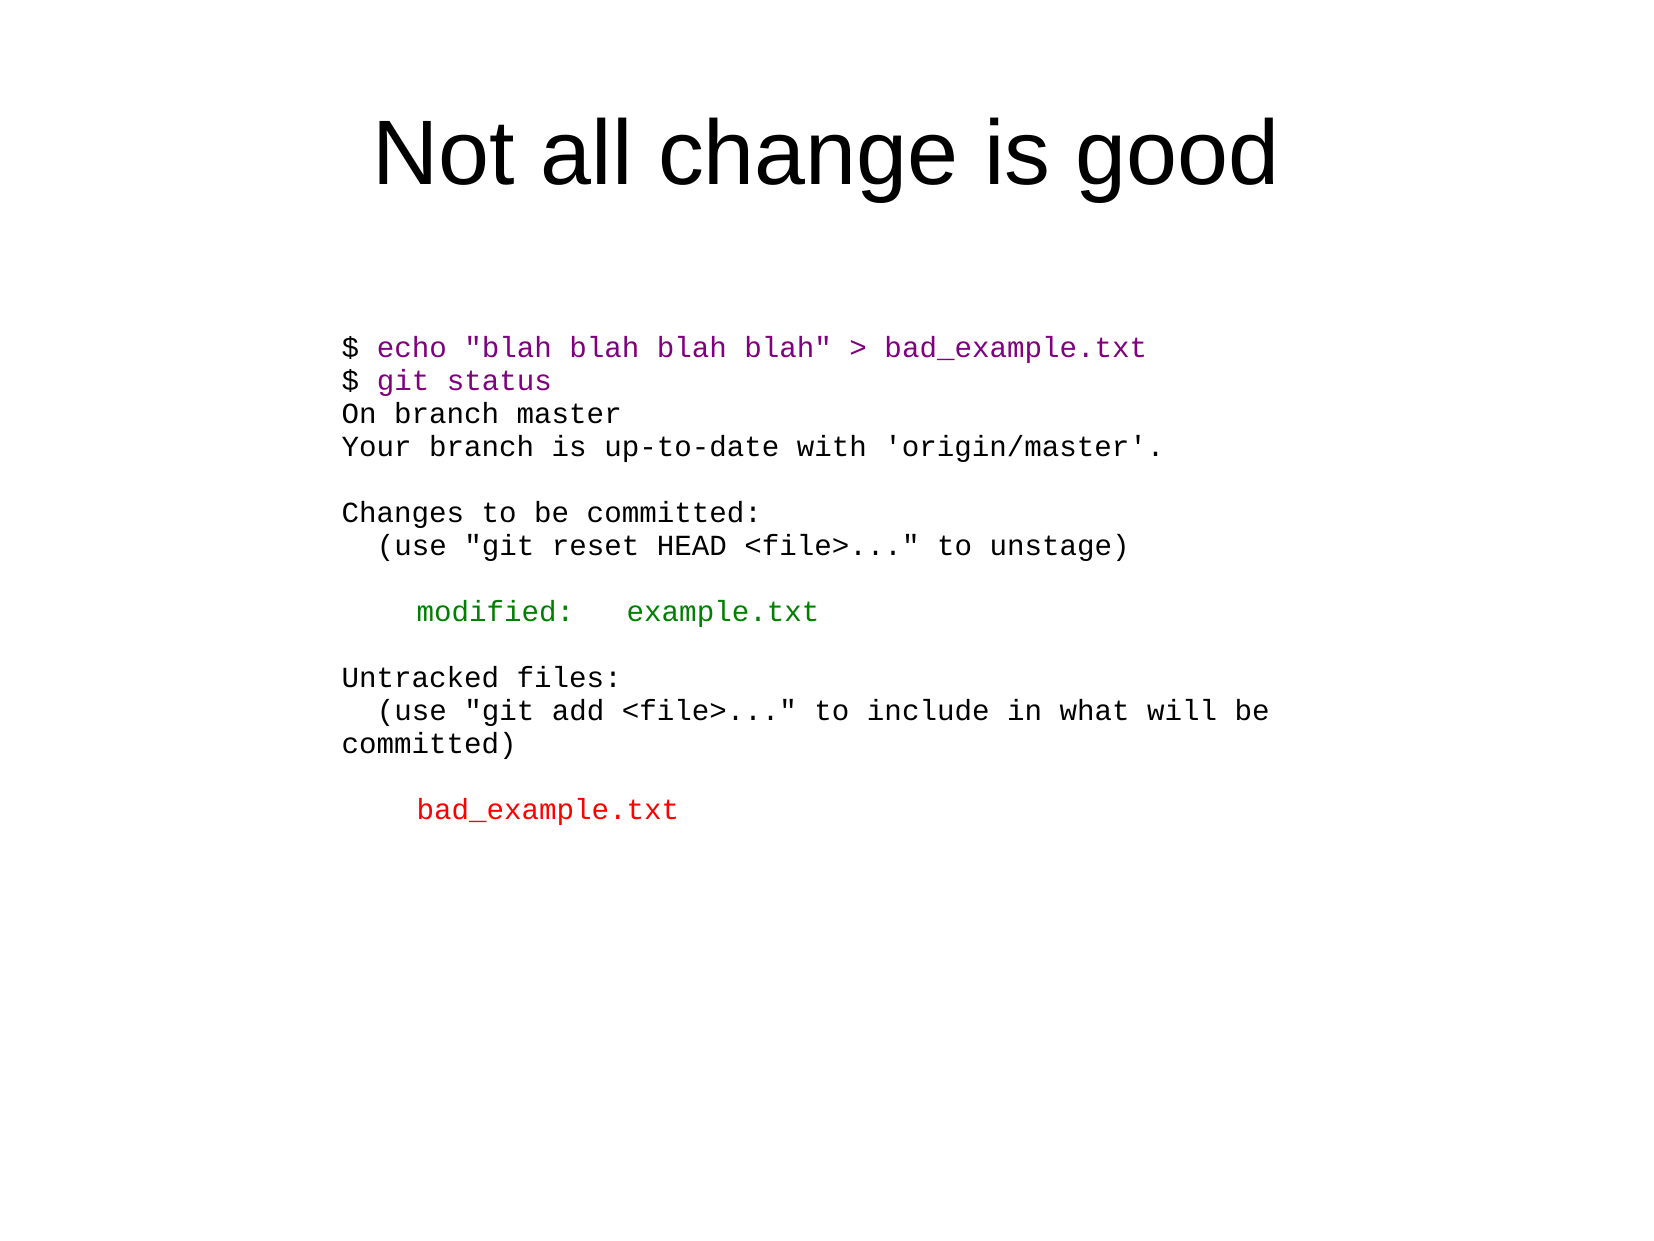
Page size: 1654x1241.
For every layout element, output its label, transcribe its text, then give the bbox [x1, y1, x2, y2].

text_box $ echo "blah blah blah blah" > bad_example.txt $ git status On branch master Your branch is up-to-date with 'origin/master'. Changes to be committed: (use "git reset HEAD <file>..." to unstage) modified: example.txt Untracked files: (use "git add <file>..." to include in what will be committed) bad_example.txt [326, 325, 1343, 929]
title Not all change is good [82, 49, 1571, 257]
